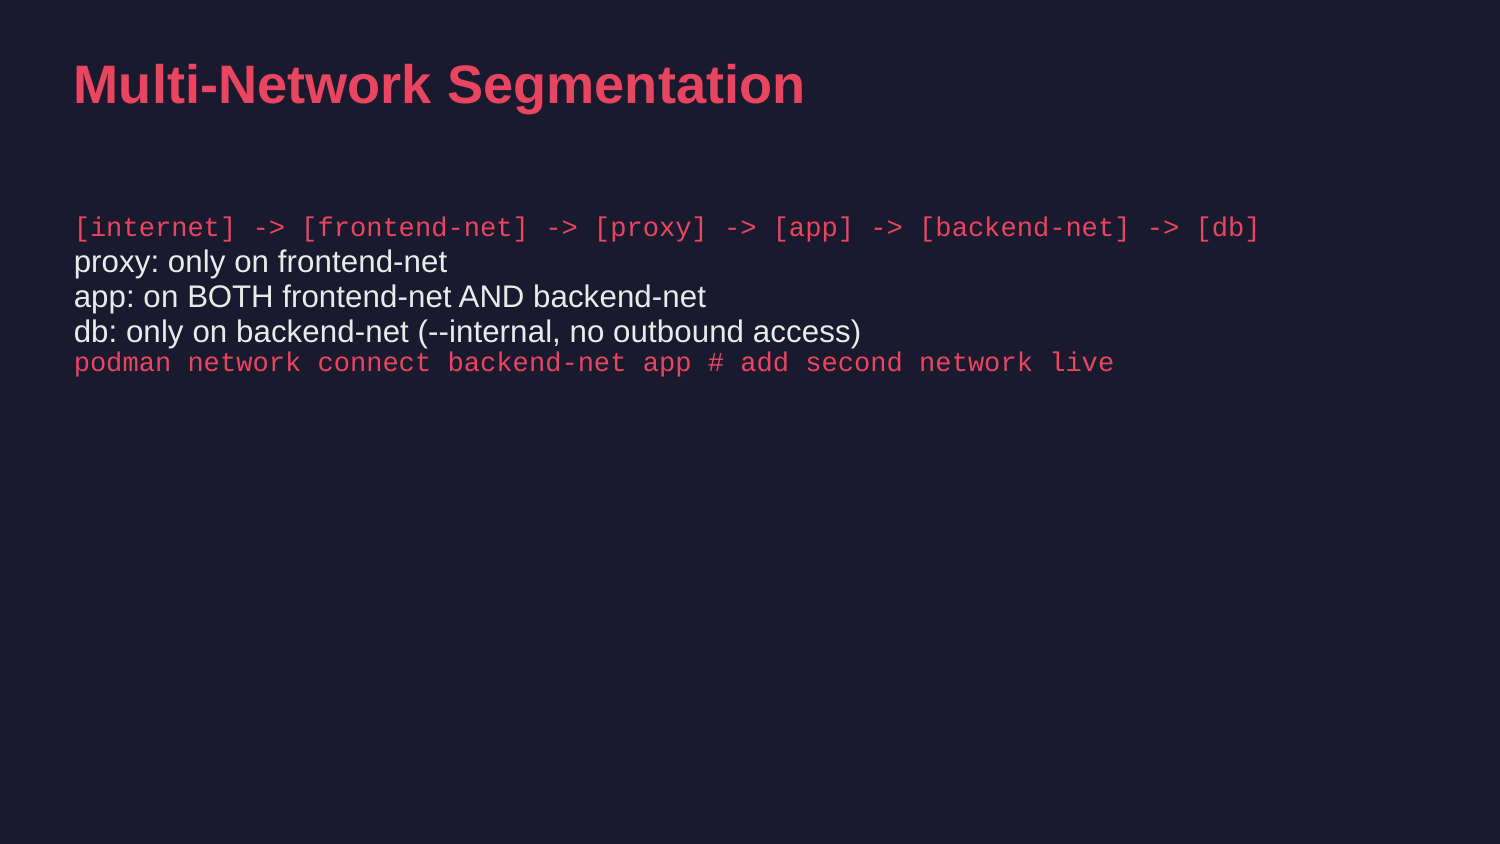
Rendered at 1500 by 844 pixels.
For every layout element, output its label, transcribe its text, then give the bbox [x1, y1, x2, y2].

text_box [internet] -> [frontend-net] -> [proxy] -> [app] -> [backend-net] -> [db] proxy: only on frontend-net app: on BOTH frontend-net AND backend-net db: only on backend-net (--internal, no outbound access) podman network connect backend-net app # add second network live [59, 206, 1441, 798]
title Multi-Network Segmentation [59, 47, 1441, 166]
